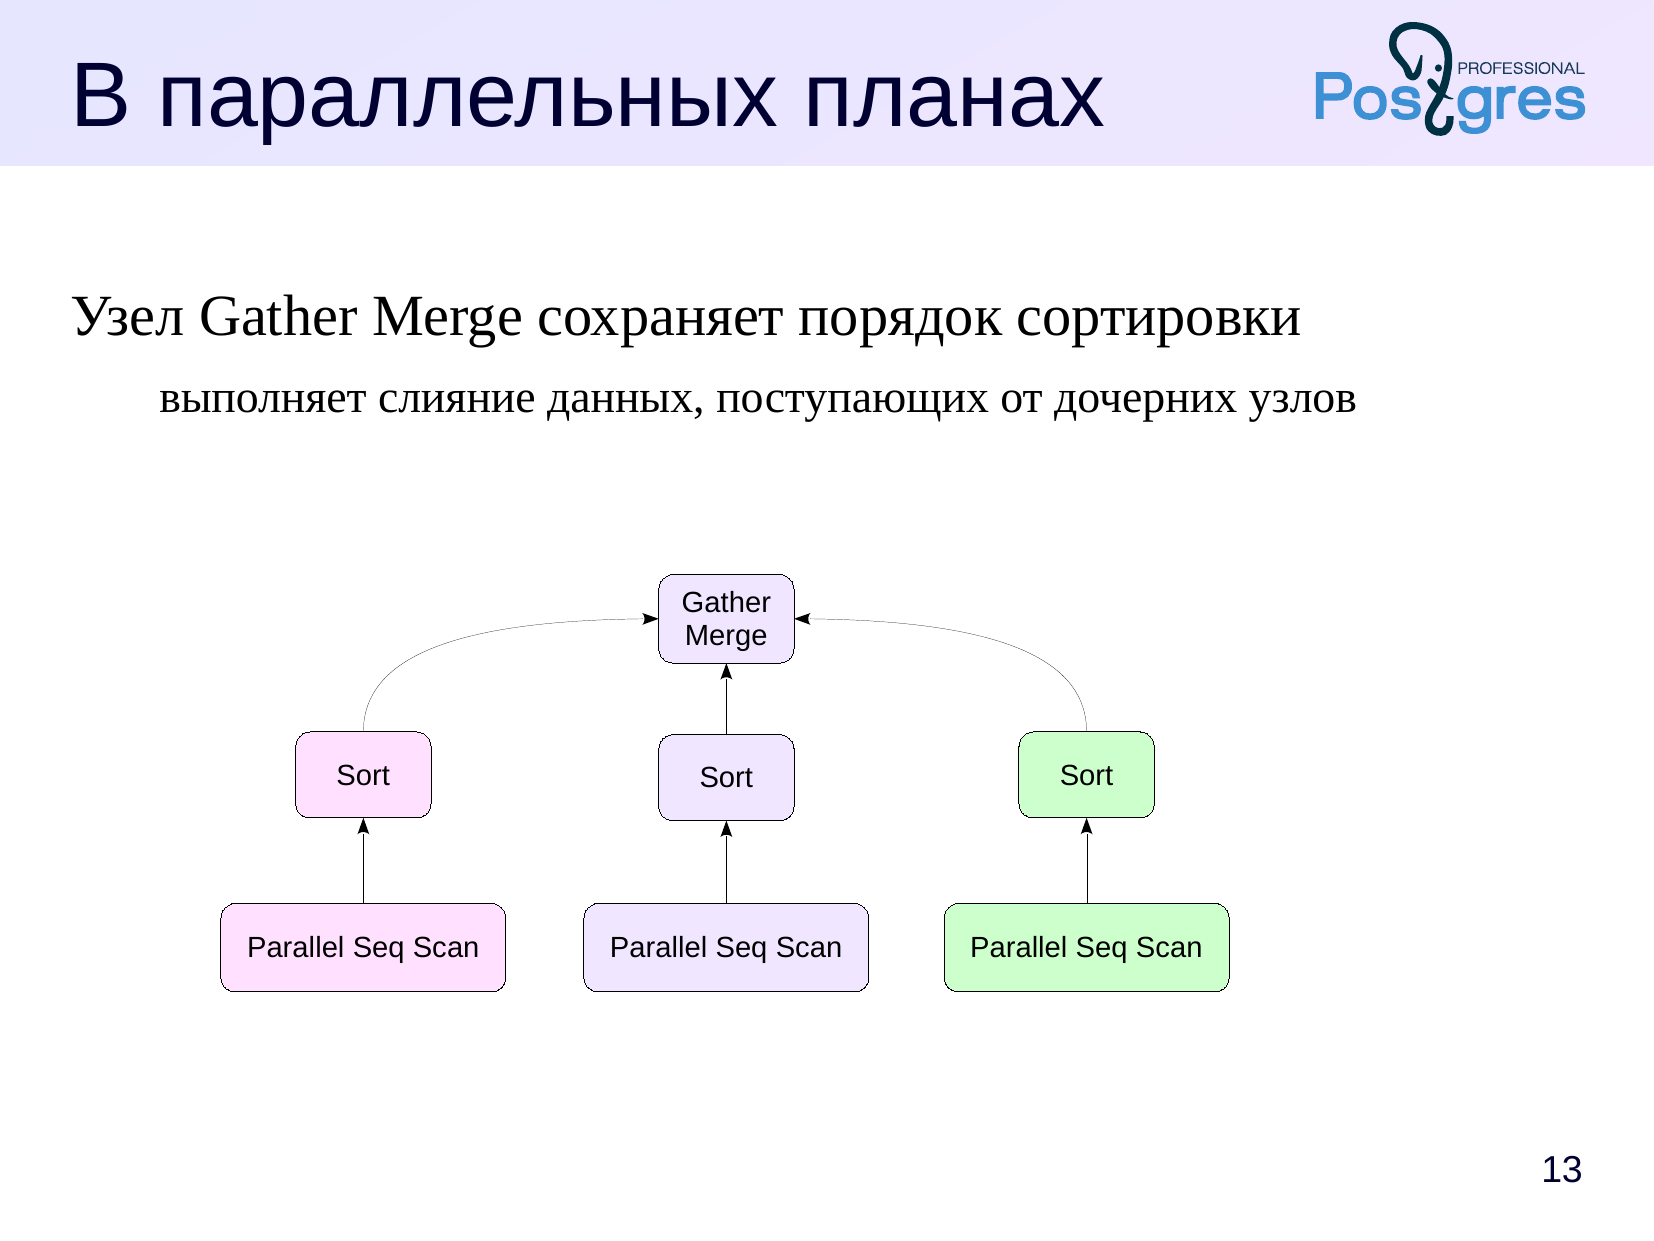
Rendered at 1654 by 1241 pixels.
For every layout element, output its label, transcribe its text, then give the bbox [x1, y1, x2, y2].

list Узел Gather Merge сохраняет порядок сортировки выполняет слияние данных, поступающих от дочерних узлов [70, 283, 1583, 1141]
text_box Sort [1018, 731, 1155, 818]
text_box Parallel Seq Scan [583, 903, 869, 992]
text_box Parallel Seq Scan [220, 903, 506, 992]
text_box Sort [295, 731, 432, 818]
text_box Sort [658, 734, 795, 821]
title В параллельных планах [70, 43, 1261, 151]
text_box Gather Merge [658, 574, 795, 664]
text_box Parallel Seq Scan [944, 903, 1230, 992]
